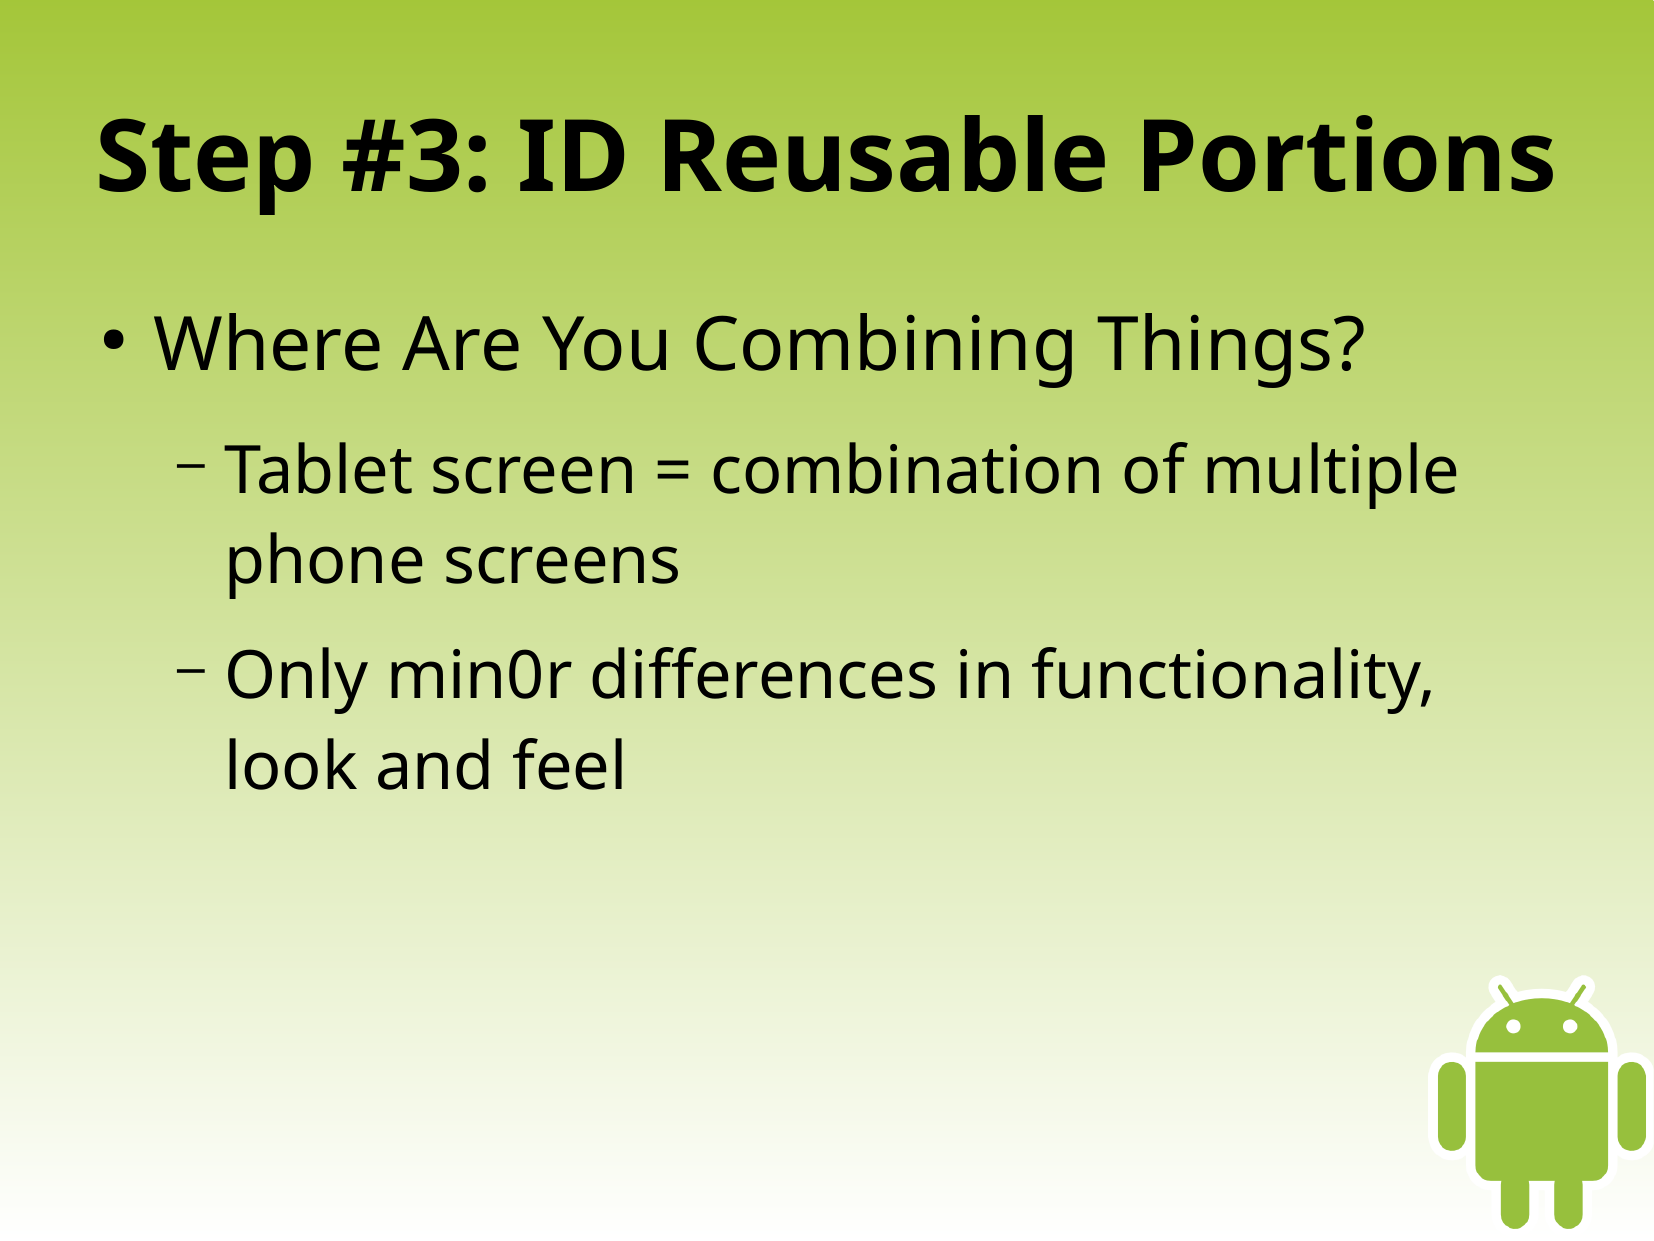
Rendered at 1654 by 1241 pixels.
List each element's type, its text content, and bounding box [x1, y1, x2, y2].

picture [1428, 975, 1654, 1238]
list Where Are You Combining Things? Tablet screen = combination of multiple phone screens Only min0r differences in functionality, look and feel [82, 290, 1571, 1094]
title Step #3: ID Reusable Portions [82, 56, 1571, 250]
